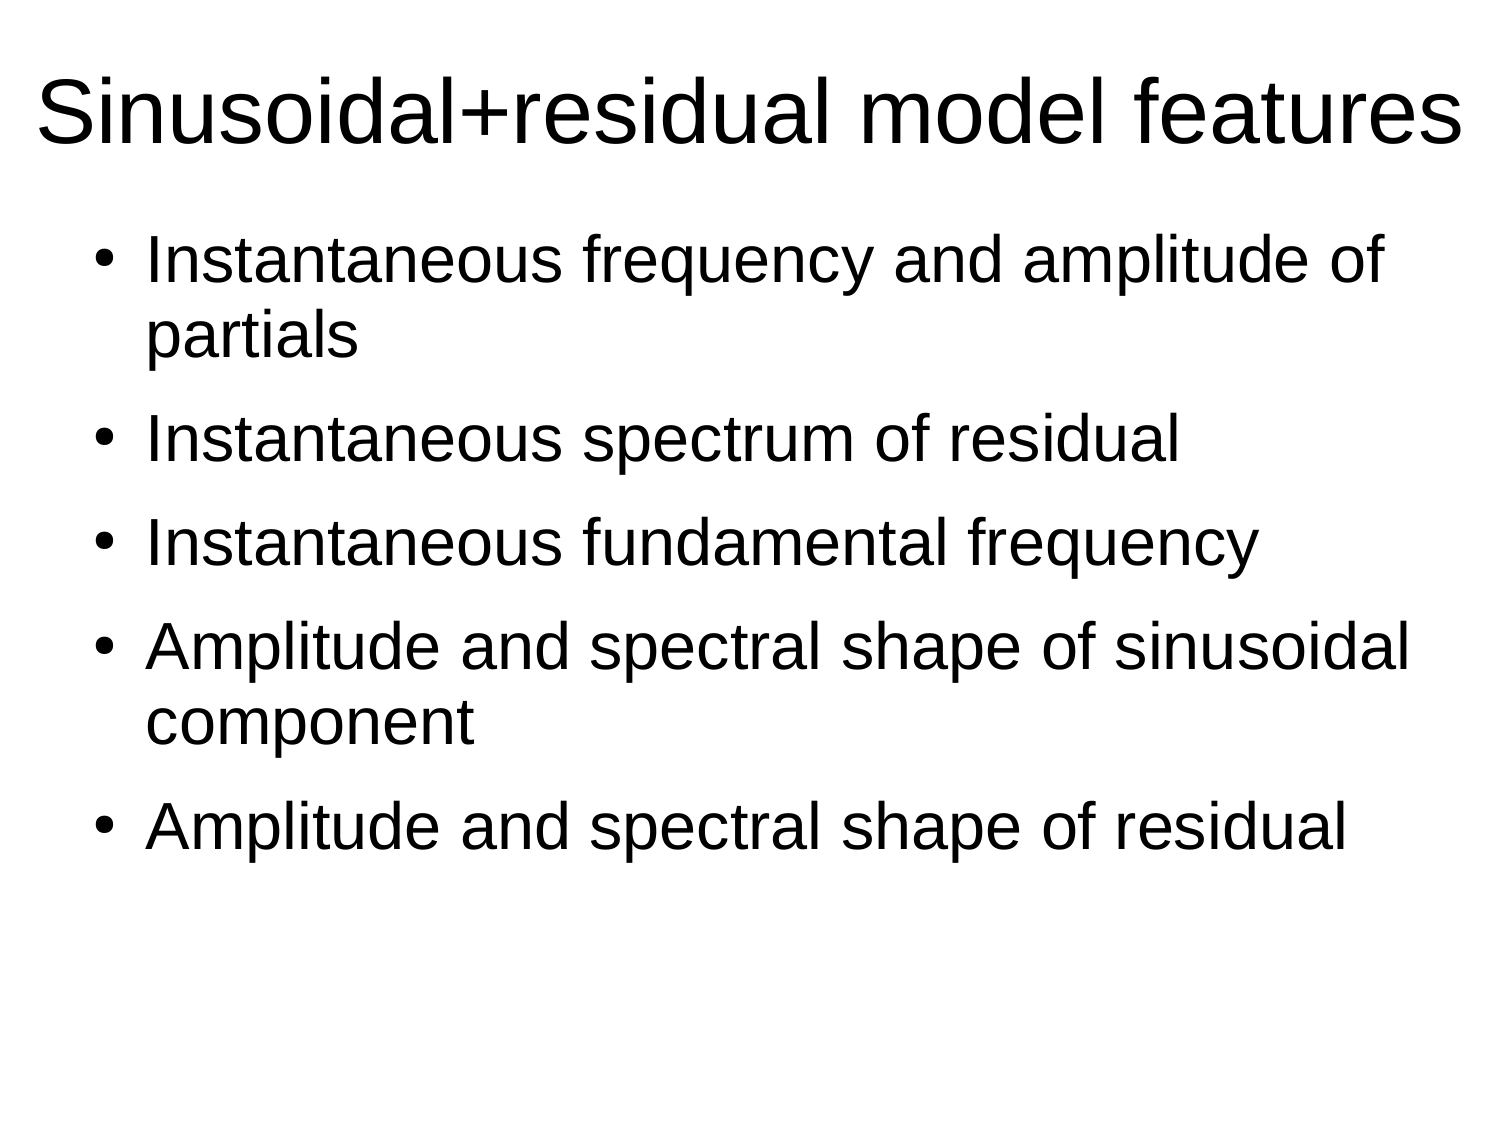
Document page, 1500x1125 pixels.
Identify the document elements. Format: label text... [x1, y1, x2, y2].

list Instantaneous frequency and amplitude of partials Instantaneous spectrum of residual Instantaneous fundamental frequency Amplitude and spectral shape of sinusoidal component Amplitude and spectral shape of residual [75, 221, 1425, 960]
title Sinusoidal+residual model features [35, 8, 1486, 216]
